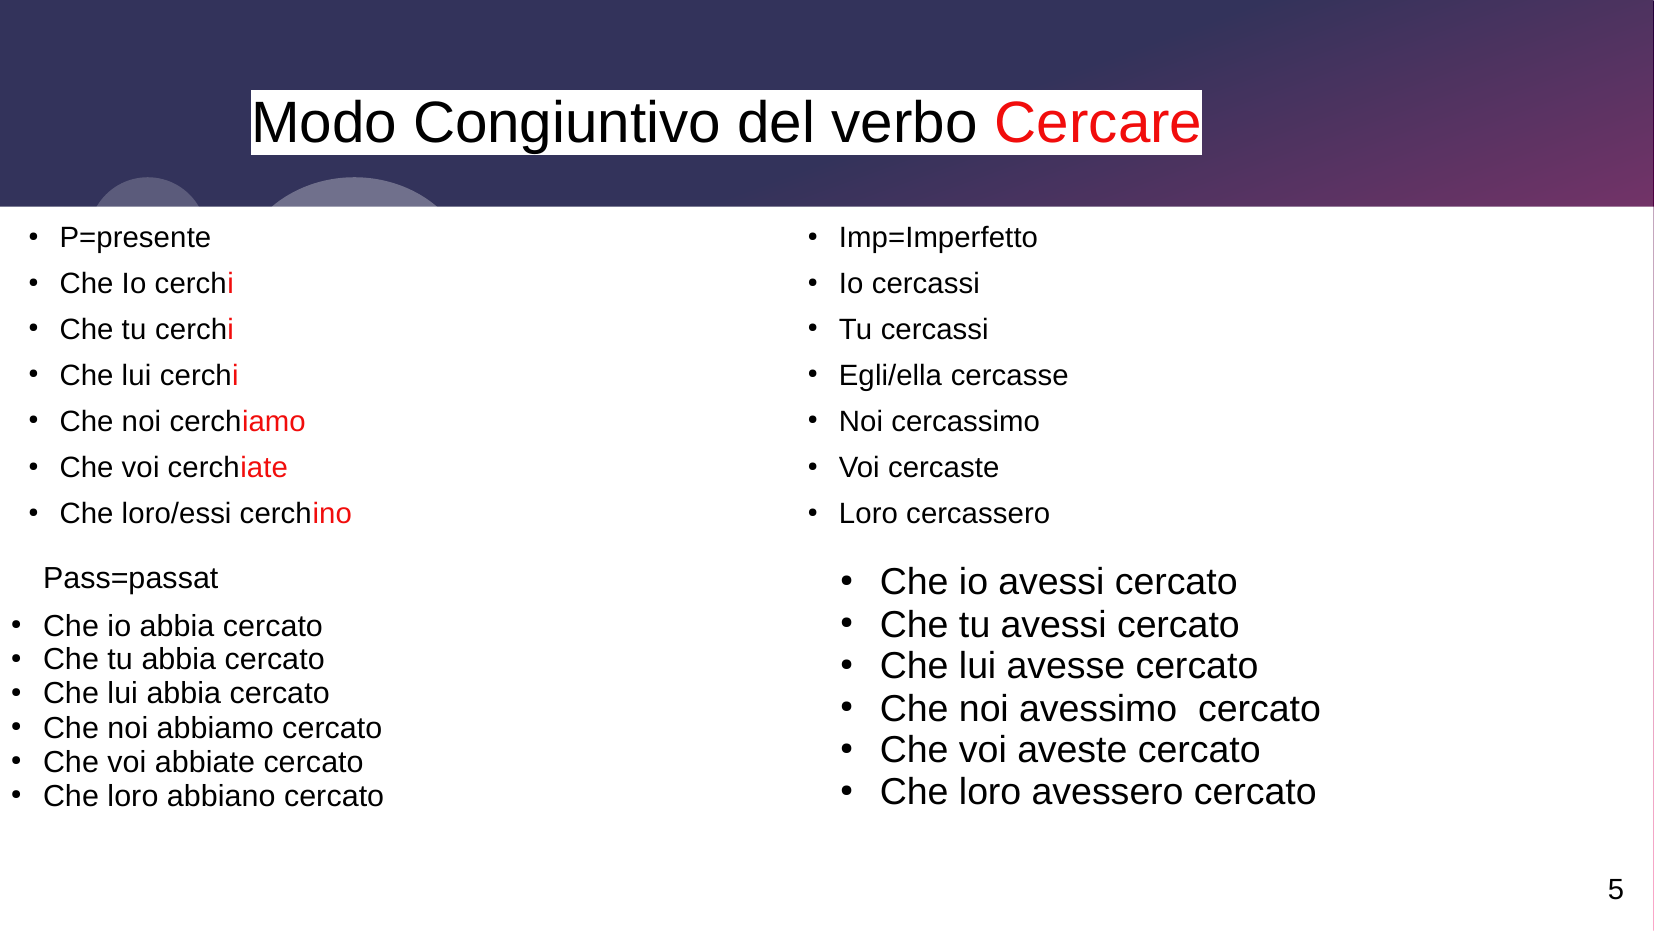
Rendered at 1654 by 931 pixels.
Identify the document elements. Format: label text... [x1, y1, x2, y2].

list Imp=Imperfetto Io cercassi Tu cercassi Egli/ella cercasse Noi cercassimo Voi cercaste Loro cercassero [797, 220, 1506, 532]
list Pass=passat Che io abbia cercato Che tu abbia cercato Che lui abbia cercato Che noi abbiamo cercato Che voi abbiate cercato Che loro abbiano cercato [0, 561, 826, 814]
text_box Modo Congiuntivo del verbo Cercare [236, 82, 1218, 163]
list Che io avessi cercato Che tu avessi cercato Che lui avesse cercato Che noi avessimo cercato Che voi aveste cercato Che loro avessero cercato [826, 561, 1530, 814]
list P=presente Che Io cerchi Che tu cerchi Che lui cerchi Che noi cerchiamo Che voi cerchiate Che loro/essi cerchino [17, 220, 532, 532]
